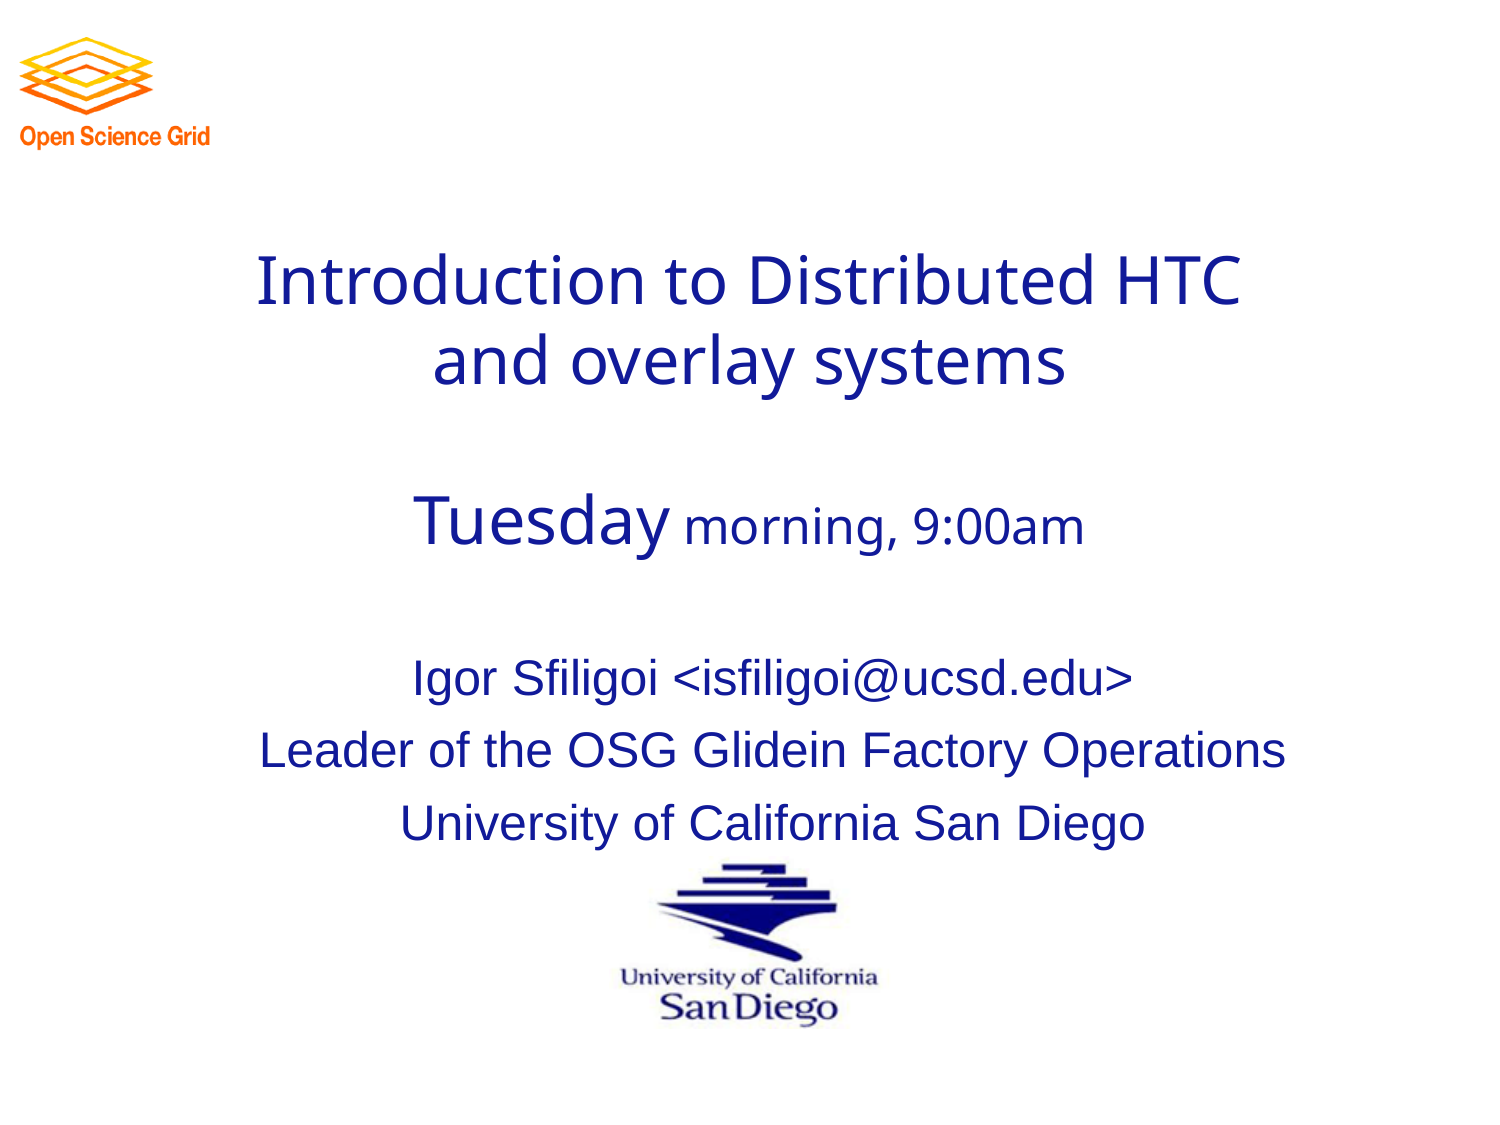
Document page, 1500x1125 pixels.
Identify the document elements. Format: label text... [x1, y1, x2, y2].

title Introduction to Distributed HTC and overlay systems Tuesday morning, 9:00am [112, 230, 1388, 566]
text_box Igor Sfiligoi <isfiligoi@ucsd.edu> Leader of the OSG Glidein Factory Operations University of California San Diego [106, 637, 1440, 926]
picture [609, 856, 891, 1029]
picture [0, 14, 229, 167]
